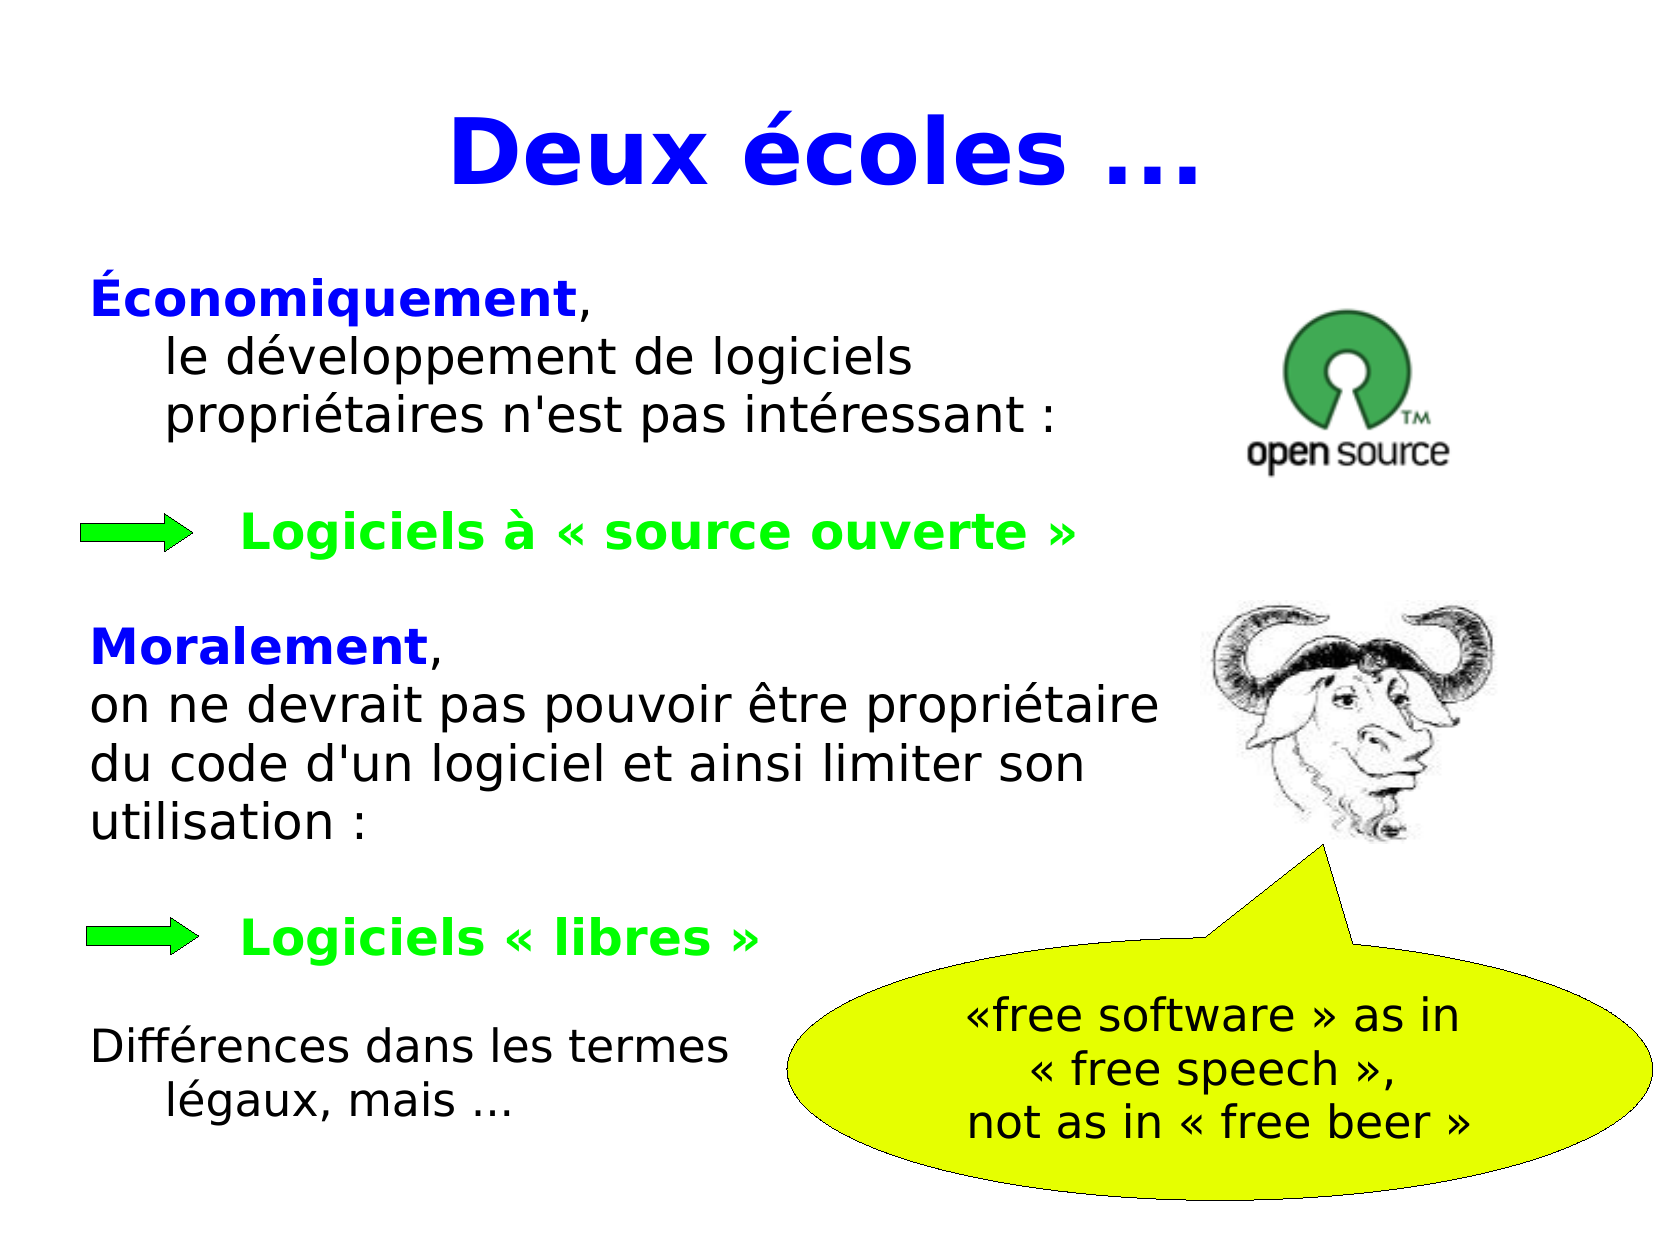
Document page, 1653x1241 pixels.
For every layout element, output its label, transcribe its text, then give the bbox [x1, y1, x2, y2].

picture [1200, 600, 1500, 844]
text_box Économiquement, le développement de logiciels propriétaires n'est pas intéressant : Logiciels à « source ouverte » [74, 262, 1200, 638]
text_box Moralement, on ne devrait pas pouvoir être propriétaire du code d'un logiciel et ainsi limiter son utilisation : Logiciels « libres » [74, 638, 1200, 976]
text_box [86, 917, 199, 955]
text_box «free software » as in « free speech », not as in « free beer » [829, 844, 1653, 1201]
picture [1236, 299, 1462, 488]
text_box [80, 513, 193, 552]
title Deux écoles ... [82, 49, 1571, 257]
text_box Différences dans les termes légaux, mais ... [74, 1012, 1200, 1135]
